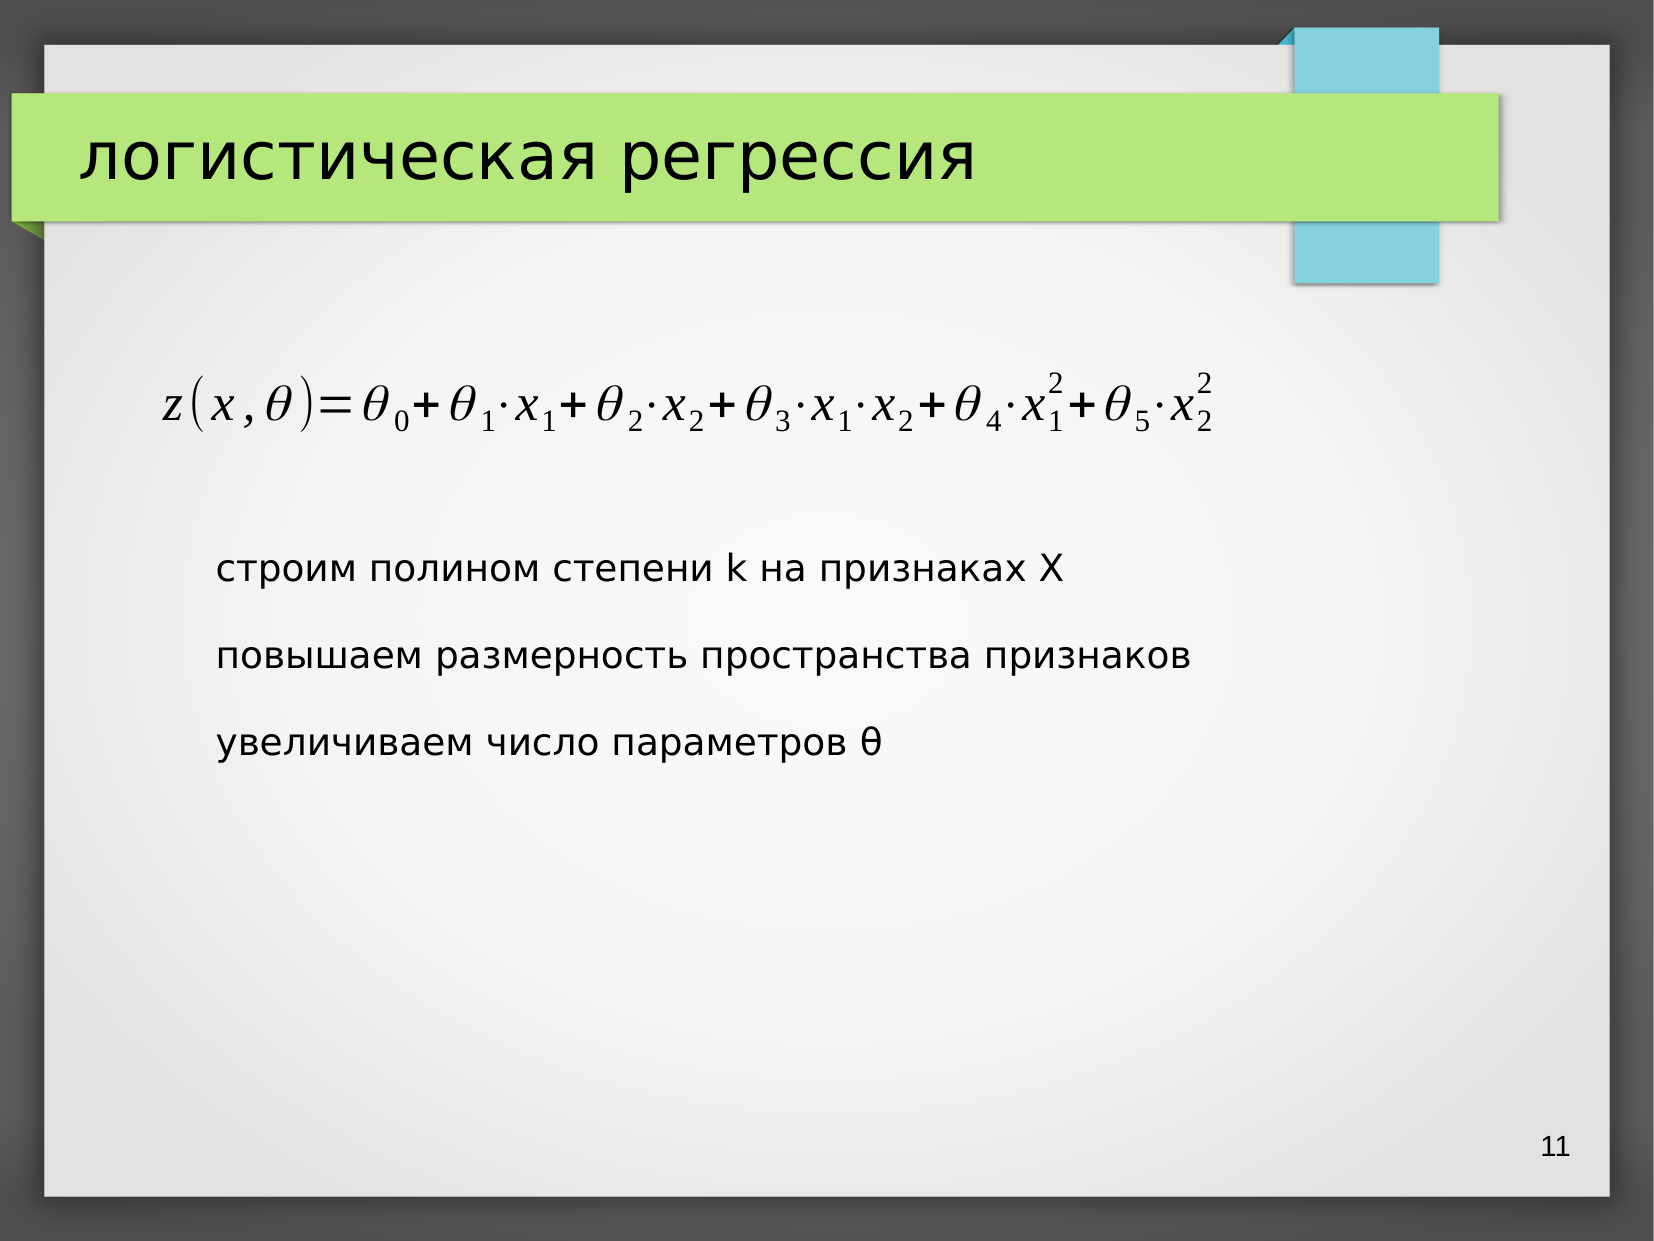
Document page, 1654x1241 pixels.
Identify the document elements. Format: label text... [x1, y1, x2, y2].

title логистическая регрессия [78, 108, 1461, 205]
text_box строим полином степени k на признаках X повышаем размерность пространства признаков увеличиваем число параметров θ [200, 539, 1288, 780]
picture [0, 0, 1654, 1241]
chart [153, 366, 1219, 439]
